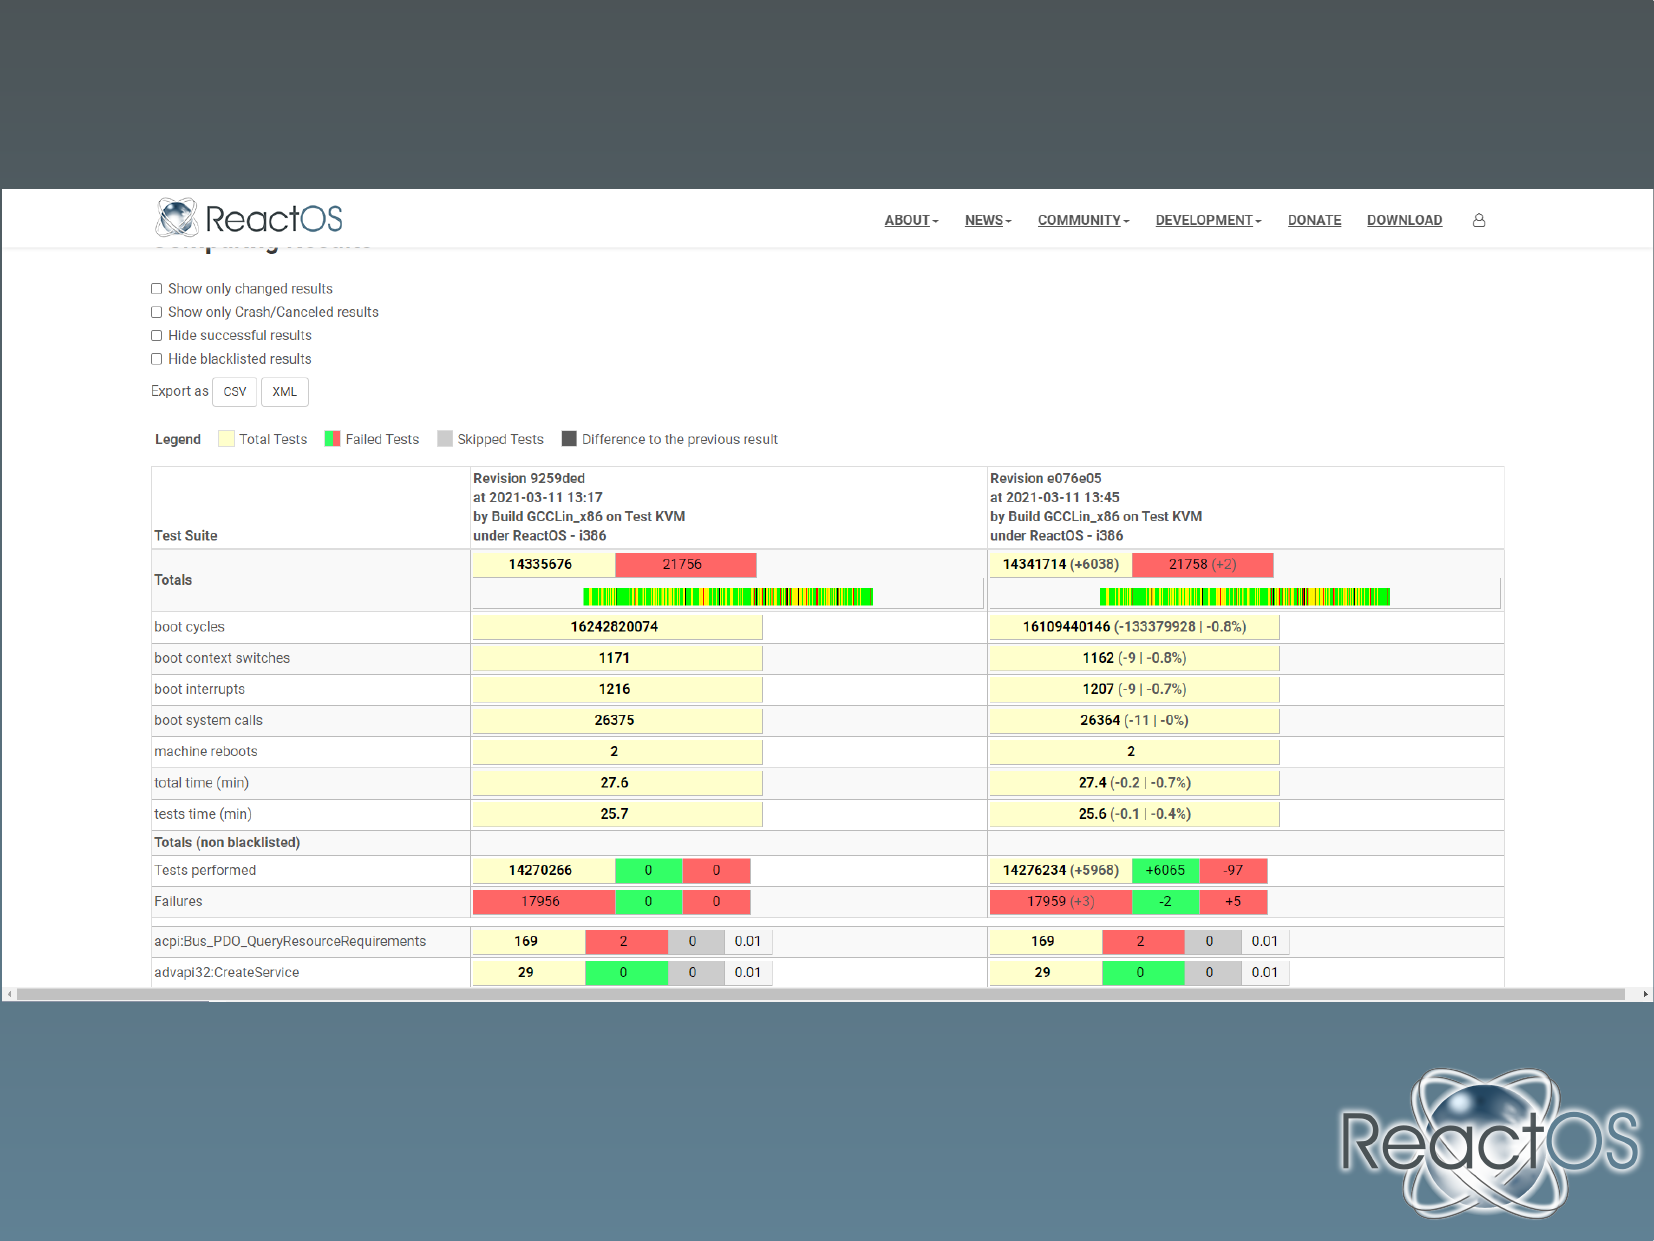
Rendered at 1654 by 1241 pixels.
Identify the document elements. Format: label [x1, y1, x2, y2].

picture [2, 189, 1654, 1002]
picture [1328, 1055, 1654, 1235]
